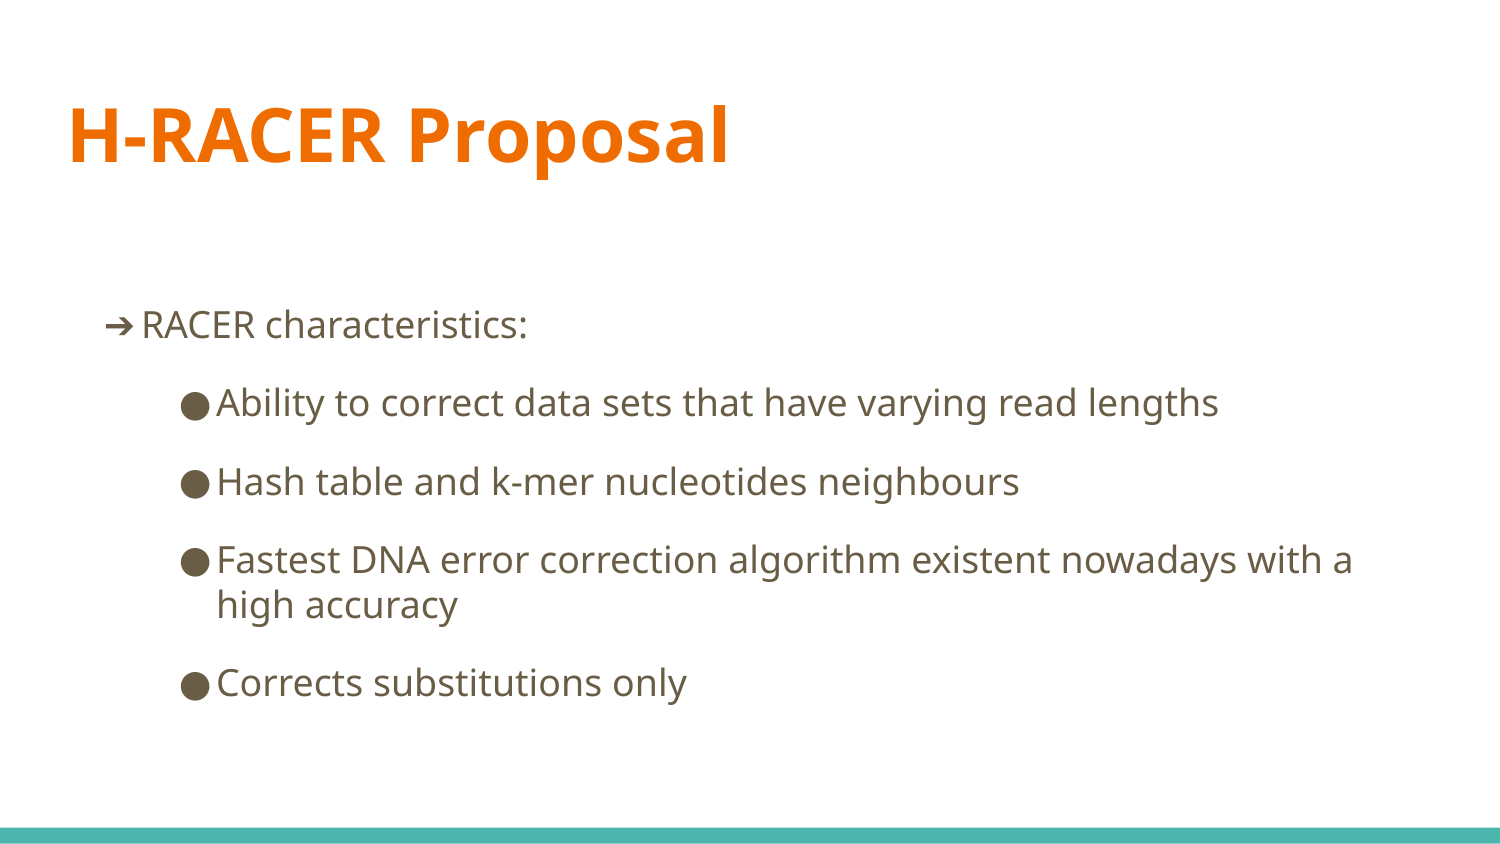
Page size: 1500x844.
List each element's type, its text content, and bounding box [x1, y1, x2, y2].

title H-RACER Proposal [51, 72, 1449, 189]
list RACER characteristics: Ability to correct data sets that have varying read lengths Hash table and k-mer nucleotides neighbours Fastest DNA error correction algorithm existent nowadays with a high accuracy Corrects substitutions only [51, 207, 1449, 750]
